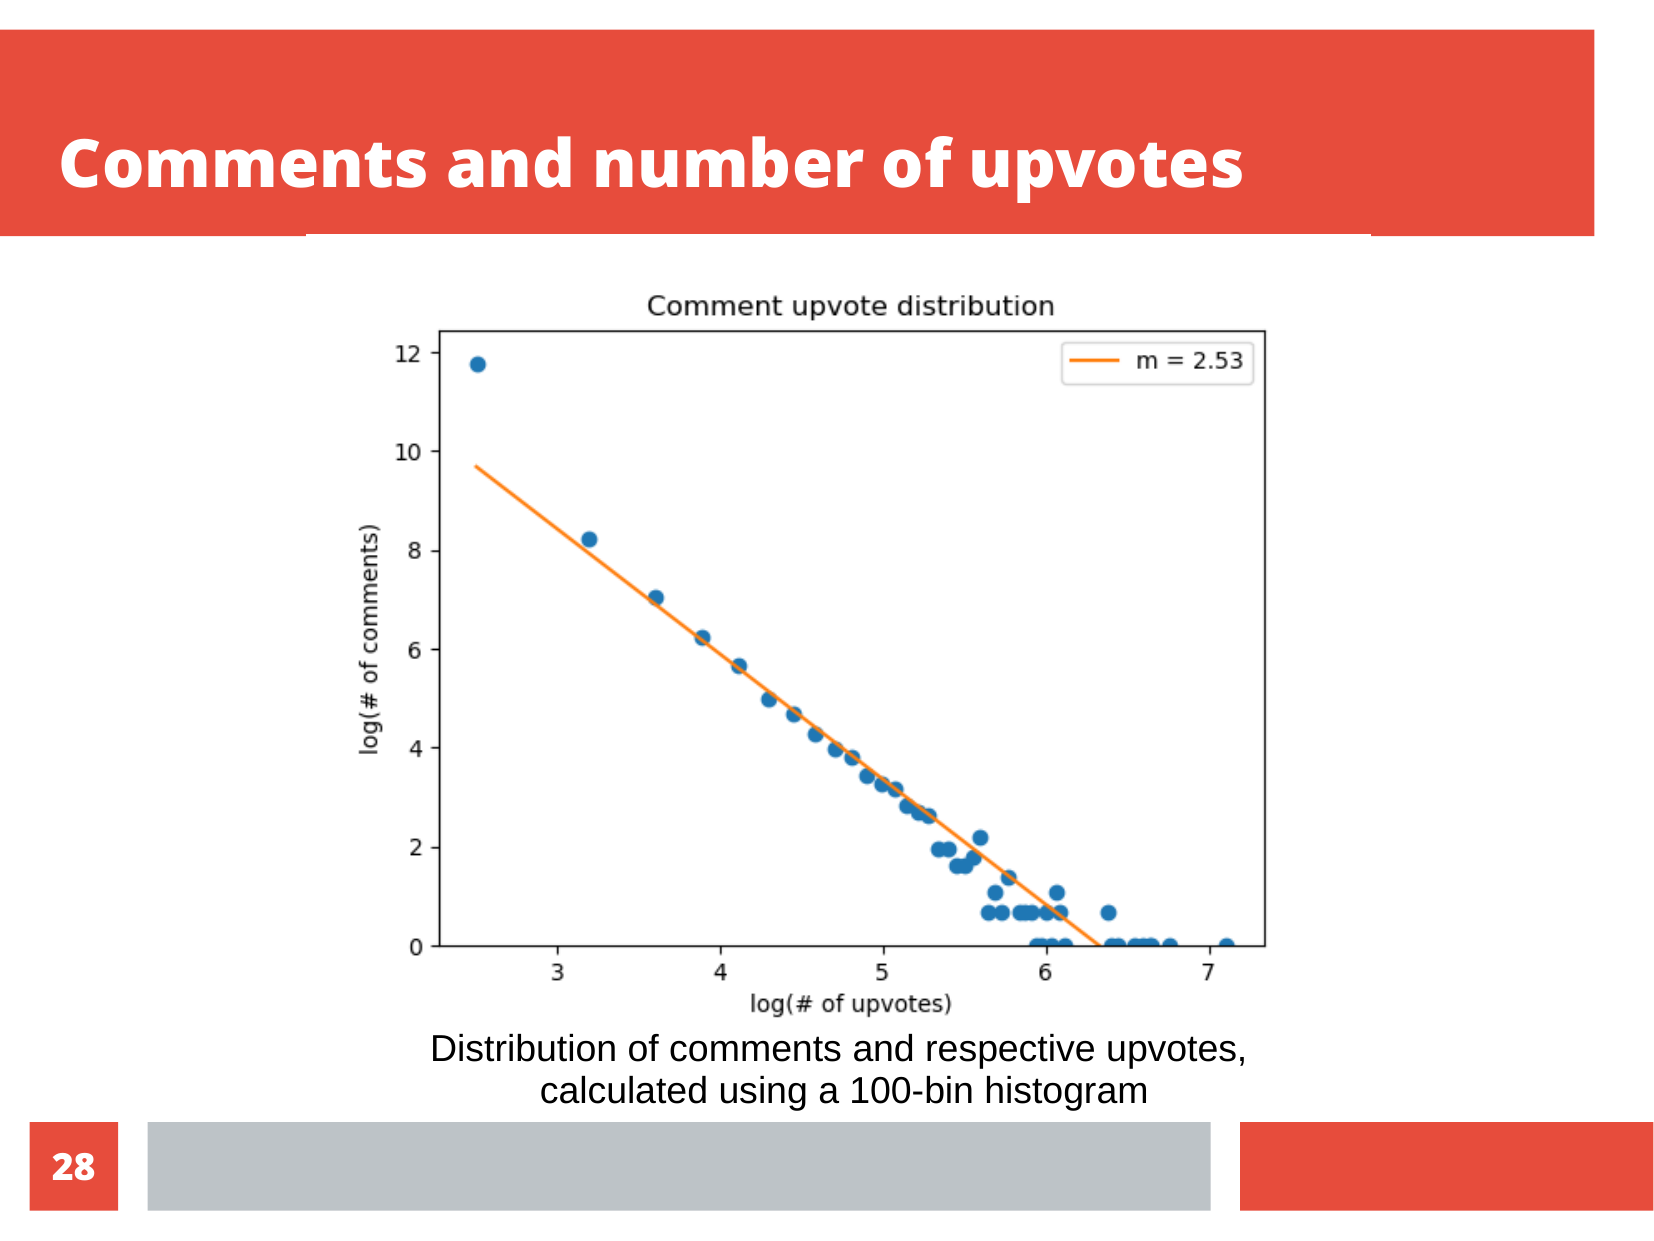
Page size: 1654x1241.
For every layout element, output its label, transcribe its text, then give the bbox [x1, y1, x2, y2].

text_box Distribution of comments and respective upvotes, calculated using a 100-bin histogram [101, 1020, 1587, 1122]
title Comments and number of upvotes [59, 59, 1595, 207]
picture [306, 234, 1371, 1020]
